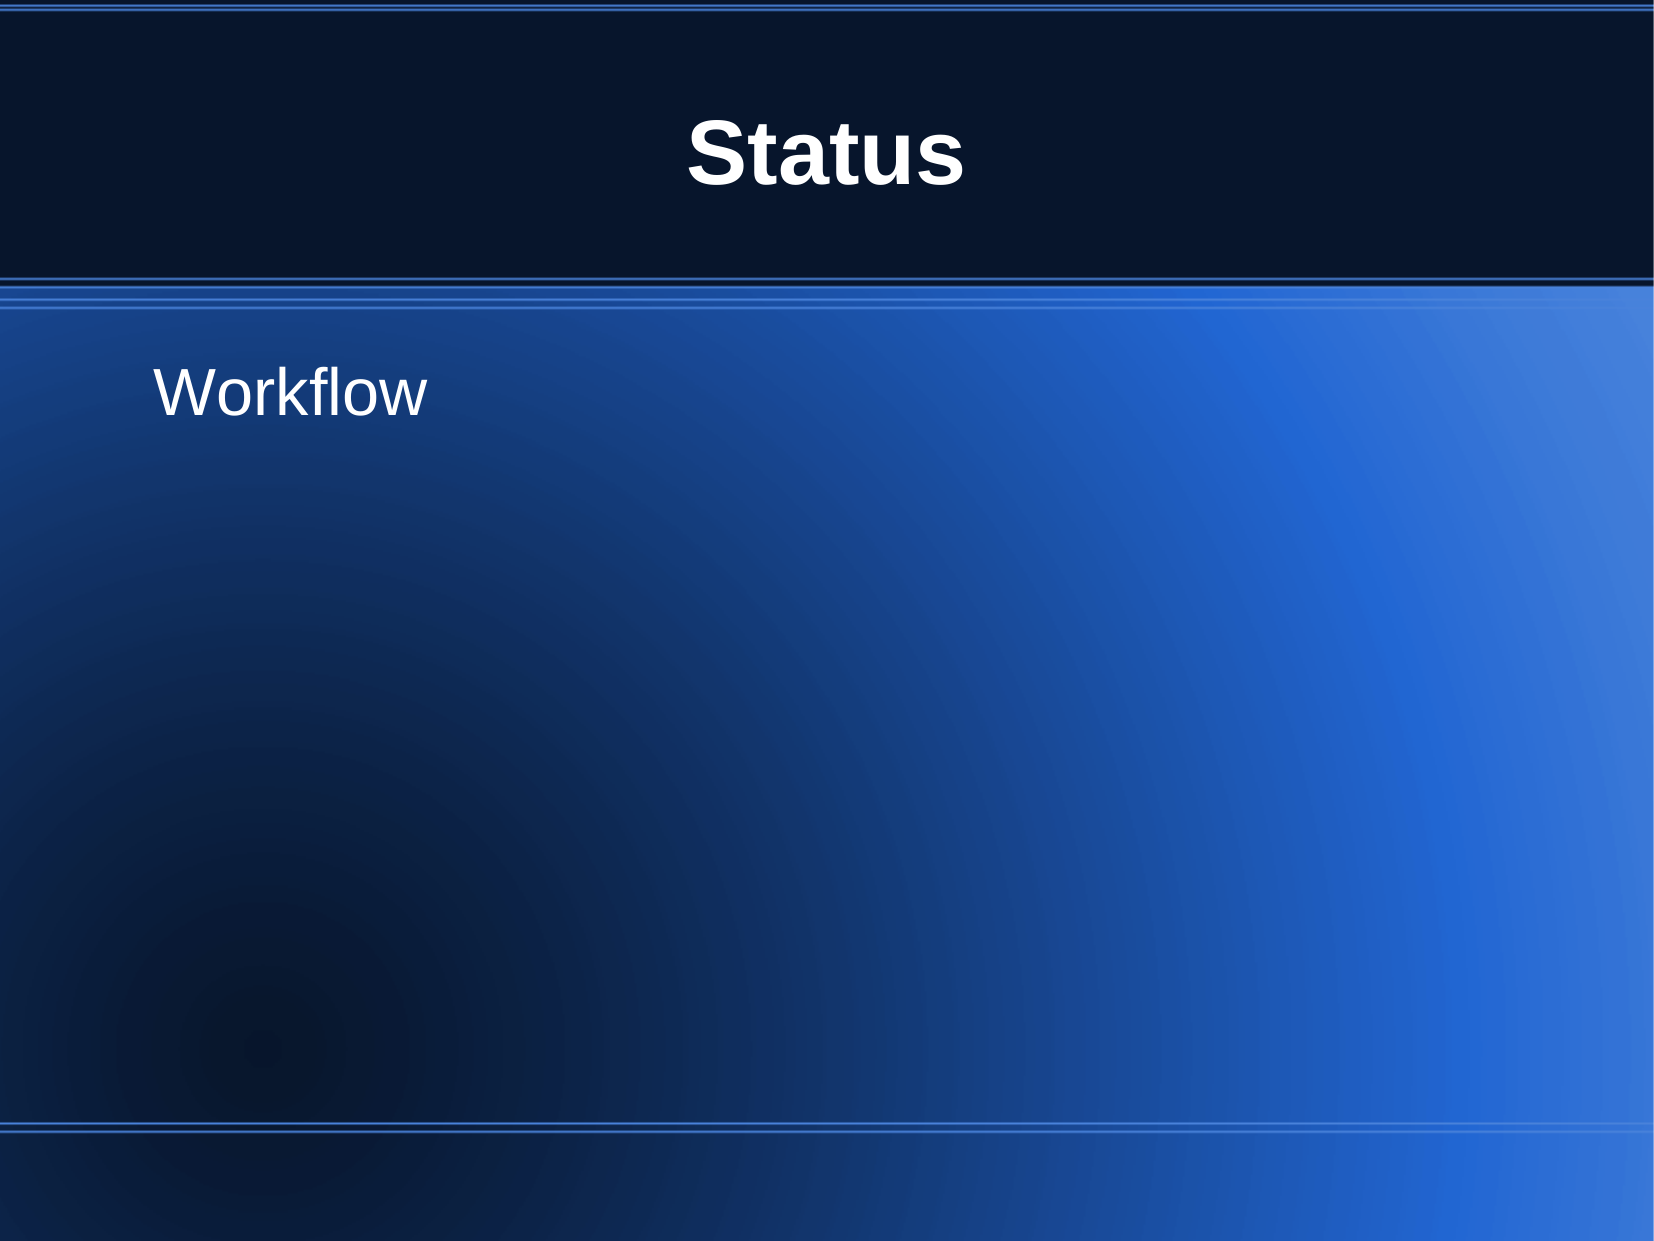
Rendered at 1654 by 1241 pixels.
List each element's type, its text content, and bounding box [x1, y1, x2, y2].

title Status [82, 49, 1571, 257]
list Workflow [82, 355, 1571, 1058]
picture [0, 0, 1654, 1241]
